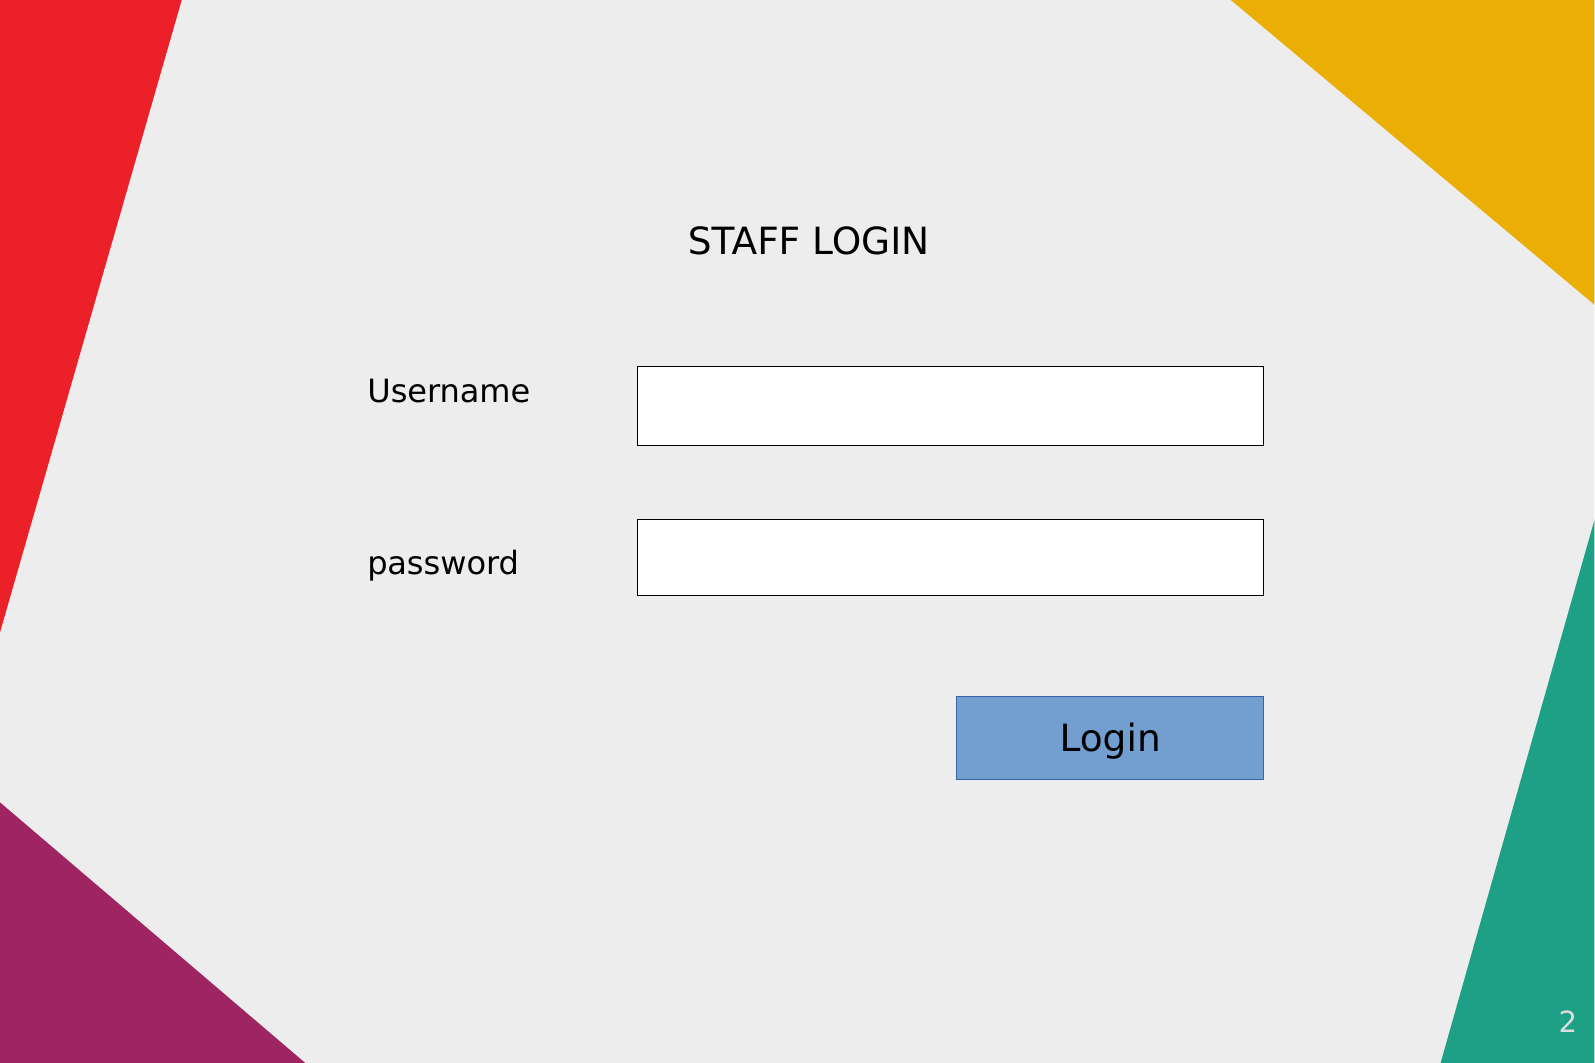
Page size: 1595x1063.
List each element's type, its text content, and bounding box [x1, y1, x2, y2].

text_box STAFF LOGIN [673, 212, 945, 271]
text_box [637, 366, 1264, 446]
text_box Username [352, 365, 566, 418]
text_box Login [956, 696, 1264, 780]
text_box [637, 519, 1264, 596]
text_box password [352, 537, 553, 590]
